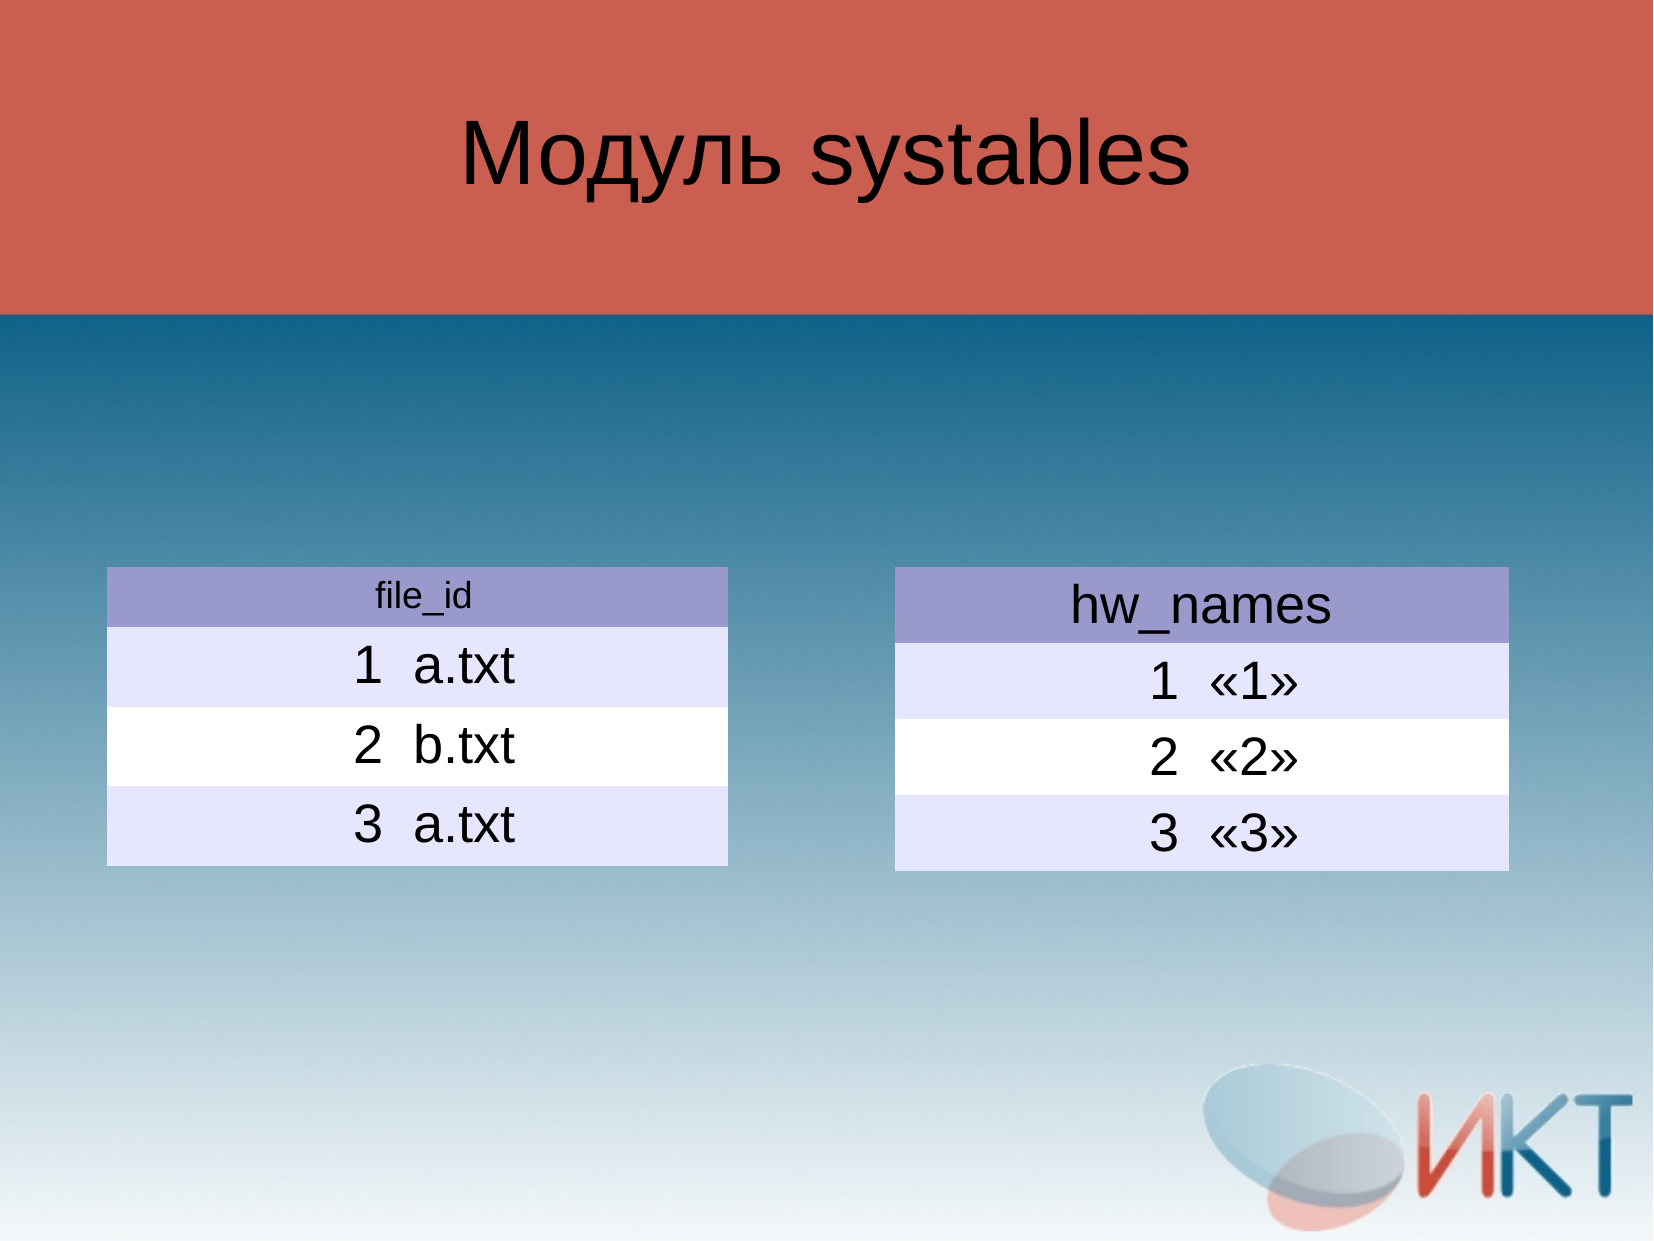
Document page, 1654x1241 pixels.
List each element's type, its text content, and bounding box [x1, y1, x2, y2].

picture [0, 0, 1653, 1241]
table_header hw_names [895, 567, 1509, 643]
table_cell 2 [107, 707, 398, 786]
table_header file_id [107, 567, 728, 627]
table_cell «1» [1195, 643, 1509, 719]
title Модуль systables [82, 49, 1571, 257]
table_cell 1 [107, 627, 398, 707]
table_cell 2 [895, 719, 1195, 795]
table_cell «3» [1195, 795, 1509, 871]
table_cell «2» [1195, 719, 1509, 795]
table_cell b.txt [398, 707, 728, 786]
table_cell 3 [895, 795, 1195, 871]
table_cell 3 [107, 786, 398, 866]
table_cell 1 [895, 643, 1195, 719]
table_cell a.txt [398, 786, 728, 866]
table_cell a.txt [398, 627, 728, 707]
